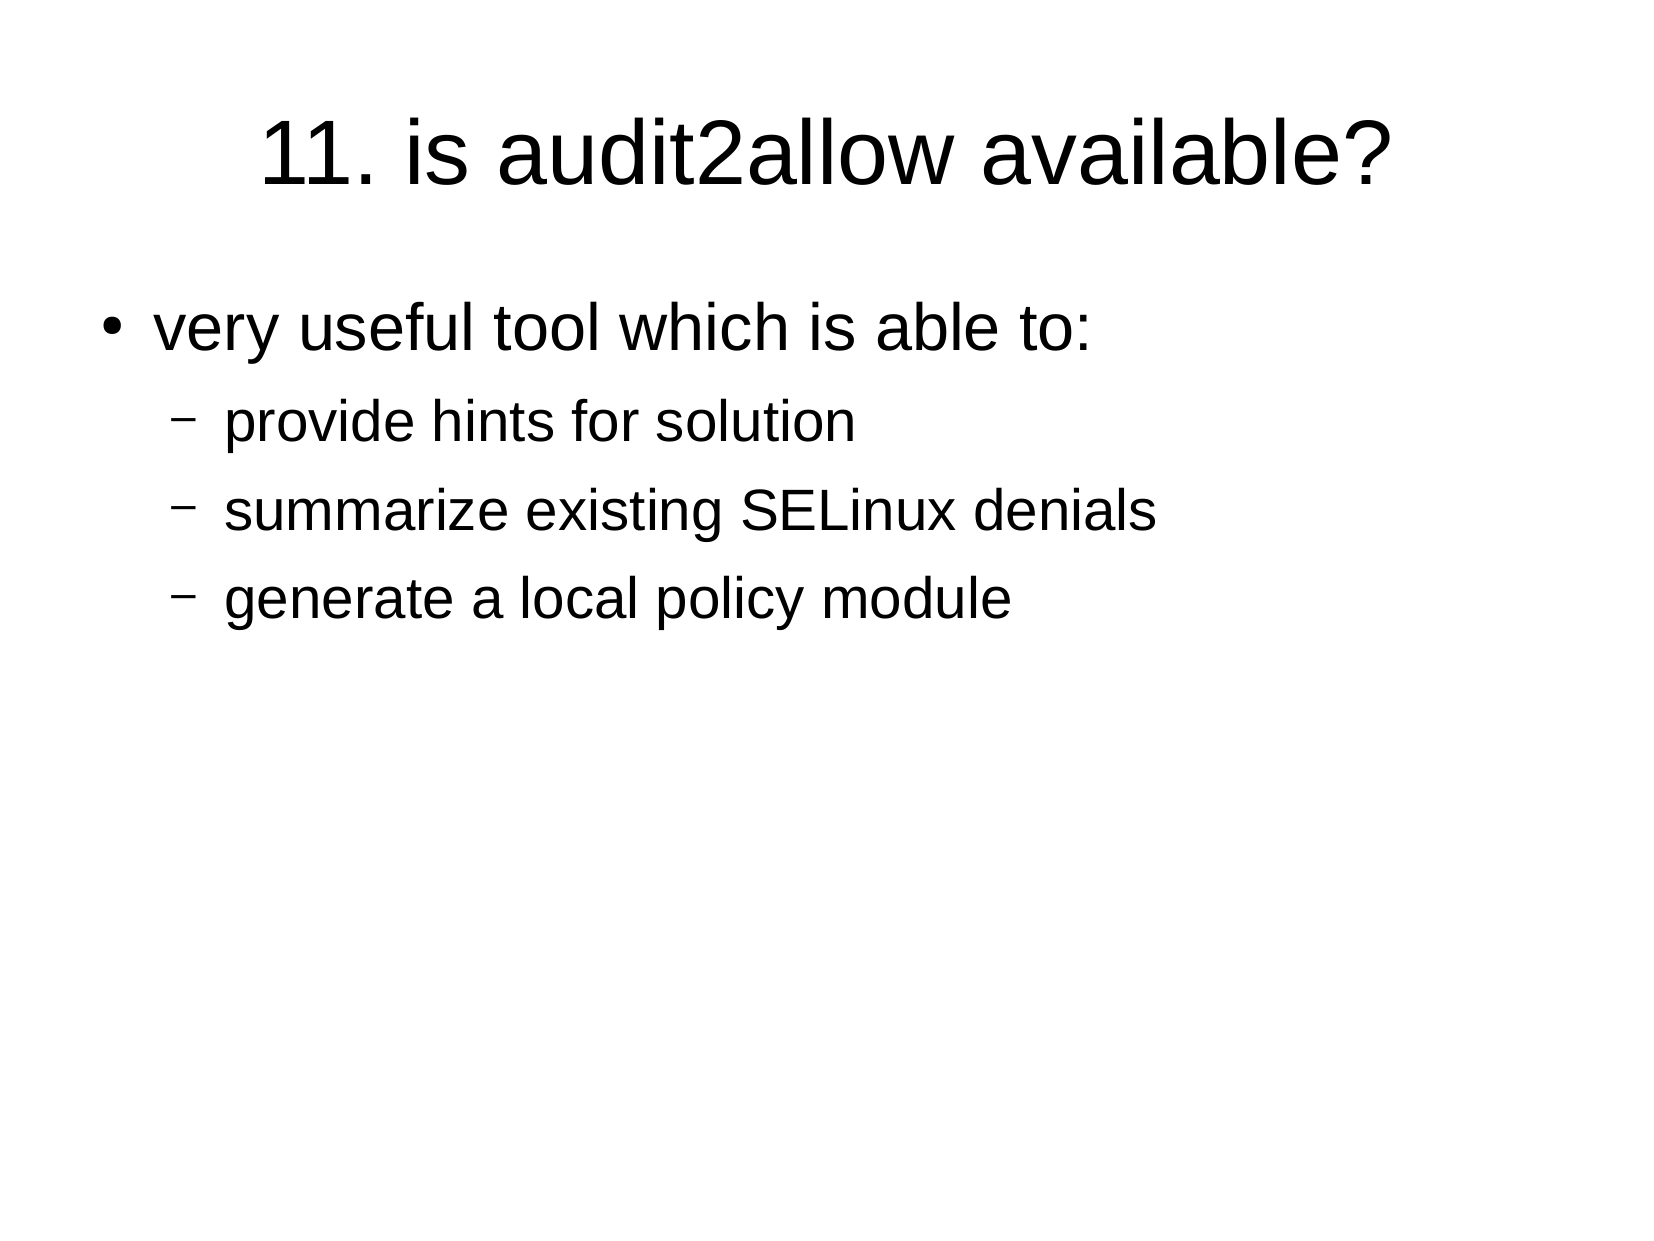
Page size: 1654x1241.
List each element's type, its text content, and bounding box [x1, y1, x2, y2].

title 11. is audit2allow available? [82, 49, 1571, 257]
list very useful tool which is able to: provide hints for solution summarize existing SELinux denials generate a local policy module [82, 290, 1571, 1010]
